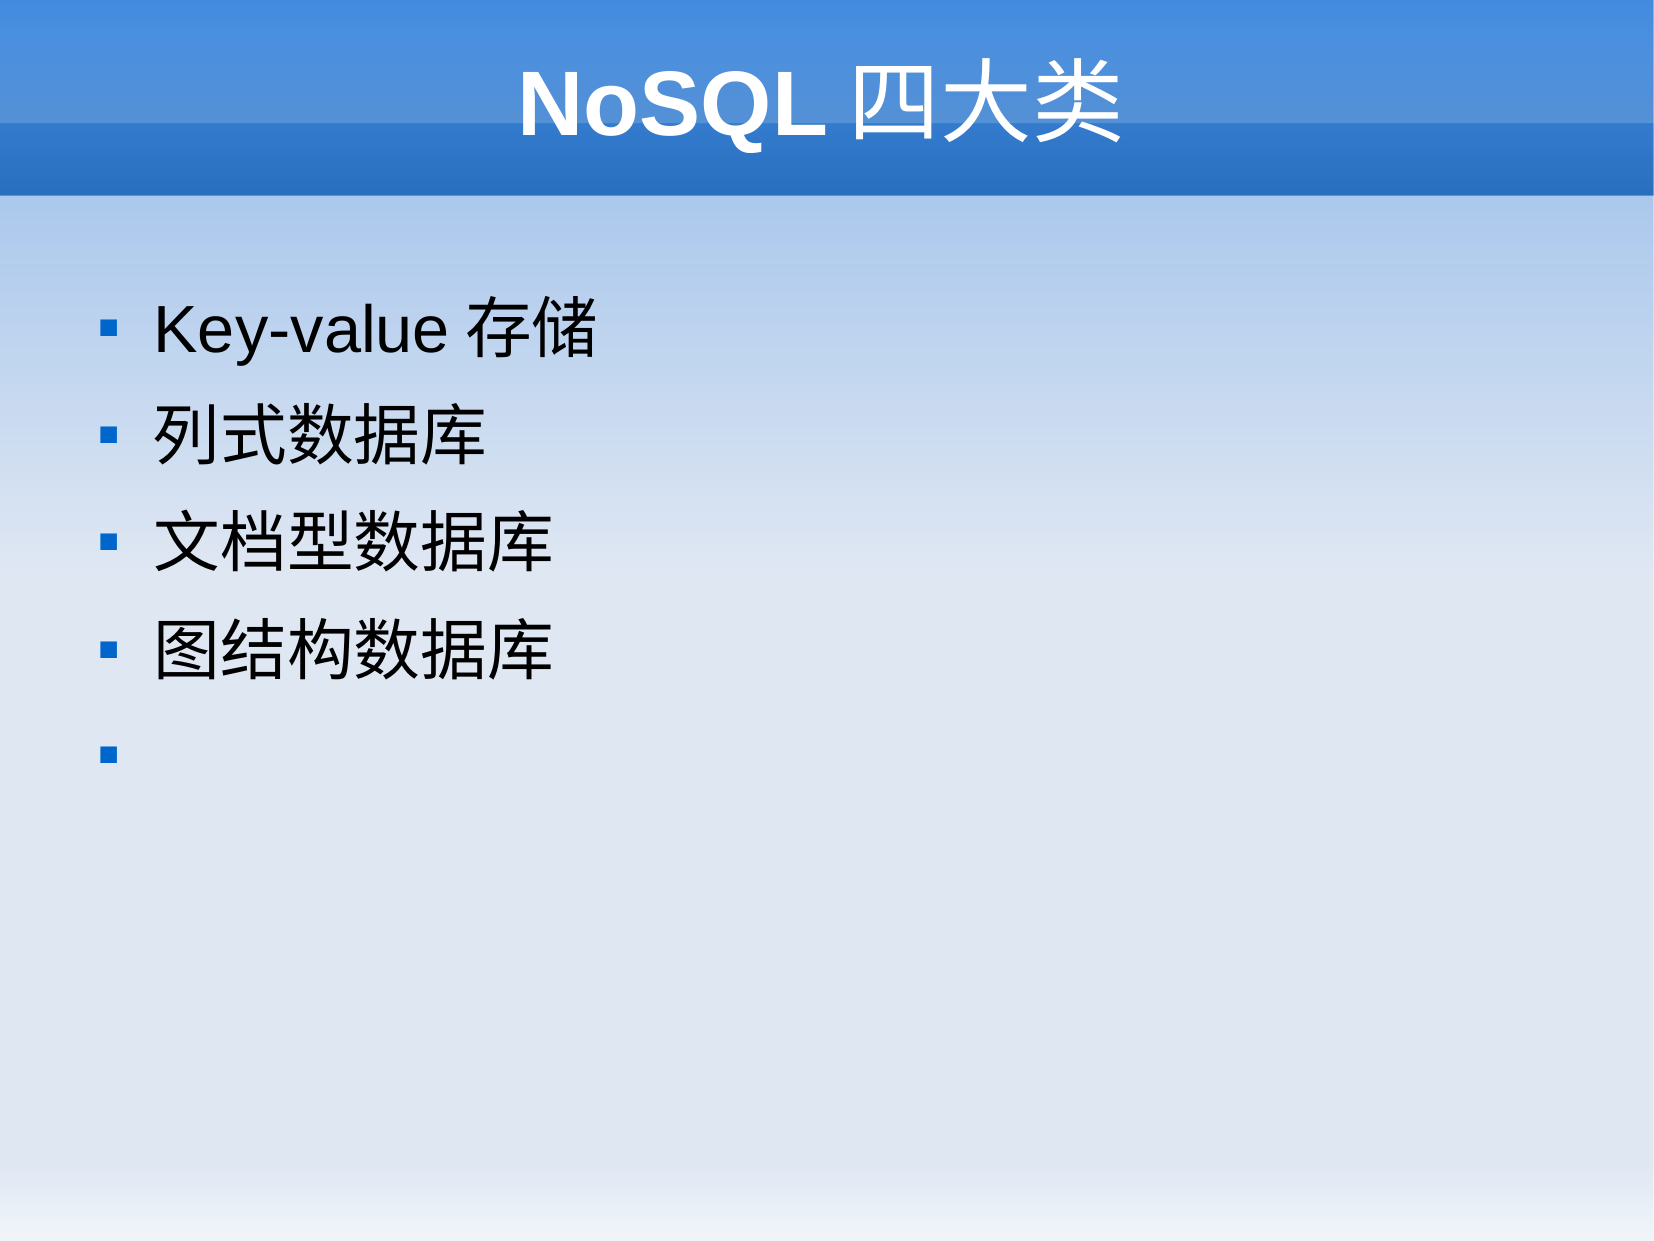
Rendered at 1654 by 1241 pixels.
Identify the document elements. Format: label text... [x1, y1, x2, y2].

title NoSQL四大类 [76, 7, 1565, 200]
picture [0, 0, 1654, 1241]
list Key-value存储 列式数据库 文档型数据库 图结构数据库 [82, 290, 1571, 1094]
